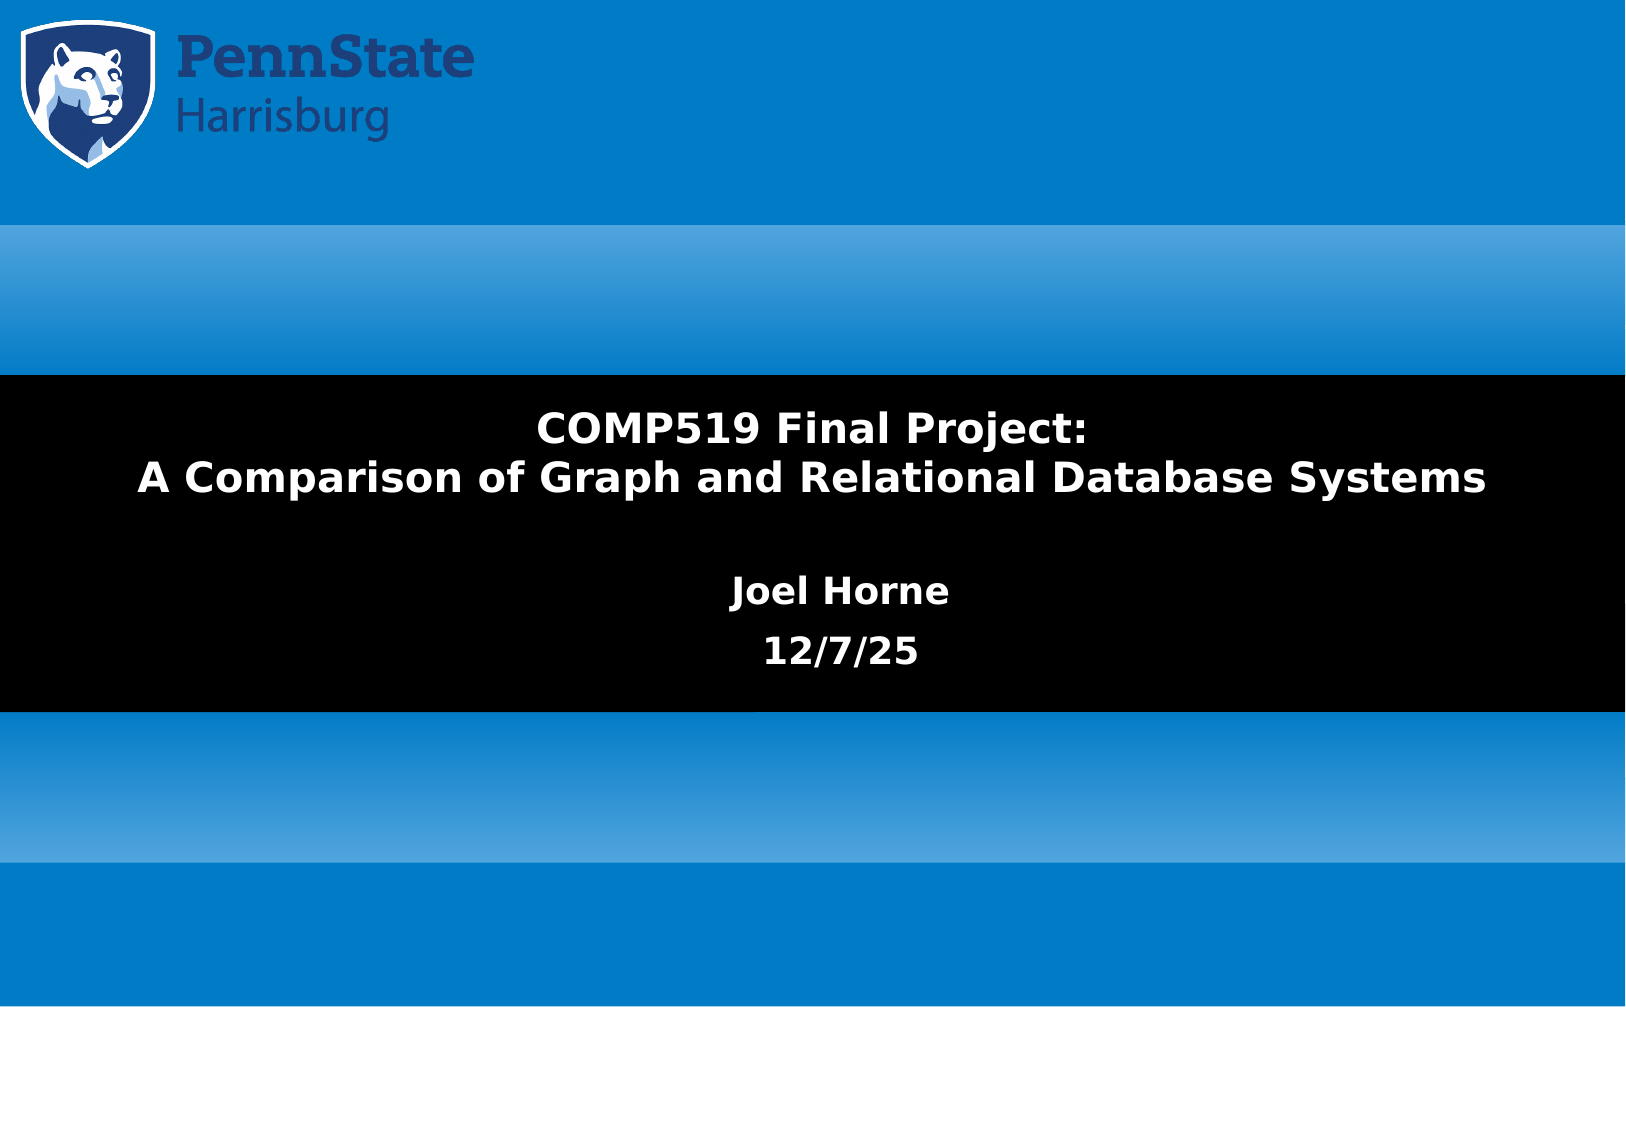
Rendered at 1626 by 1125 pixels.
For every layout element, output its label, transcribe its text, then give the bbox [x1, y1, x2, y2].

picture [0, 0, 535, 225]
subtitle Joel Horne 12/7/25 [287, 557, 1338, 686]
title COMP519 Final Project: A Comparison of Graph and Relational Database Systems [0, 310, 1626, 597]
